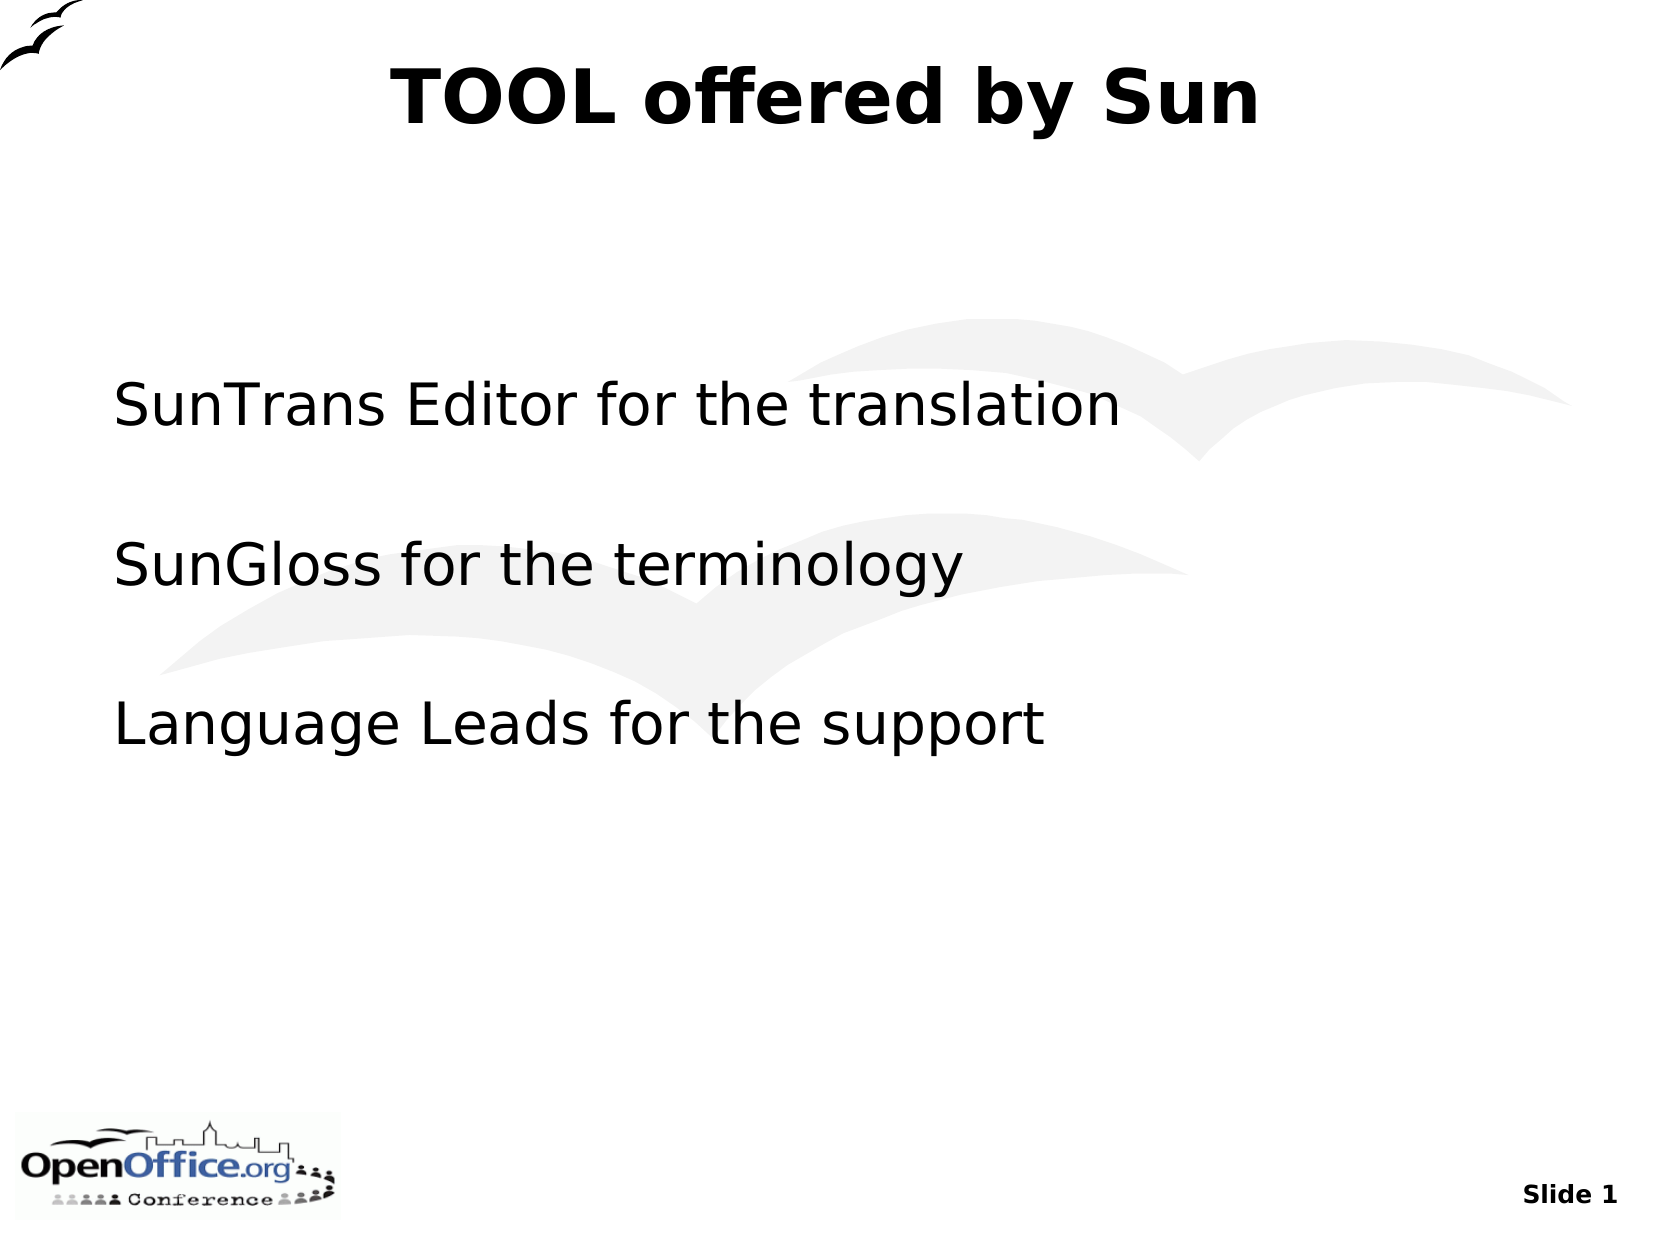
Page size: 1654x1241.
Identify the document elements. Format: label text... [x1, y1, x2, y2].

list SunTrans Editor for the translation SunGloss for the terminology Language Leads for the support [113, 371, 1540, 883]
title TOOL offered by Sun [0, 0, 1654, 196]
picture [15, 1112, 341, 1220]
